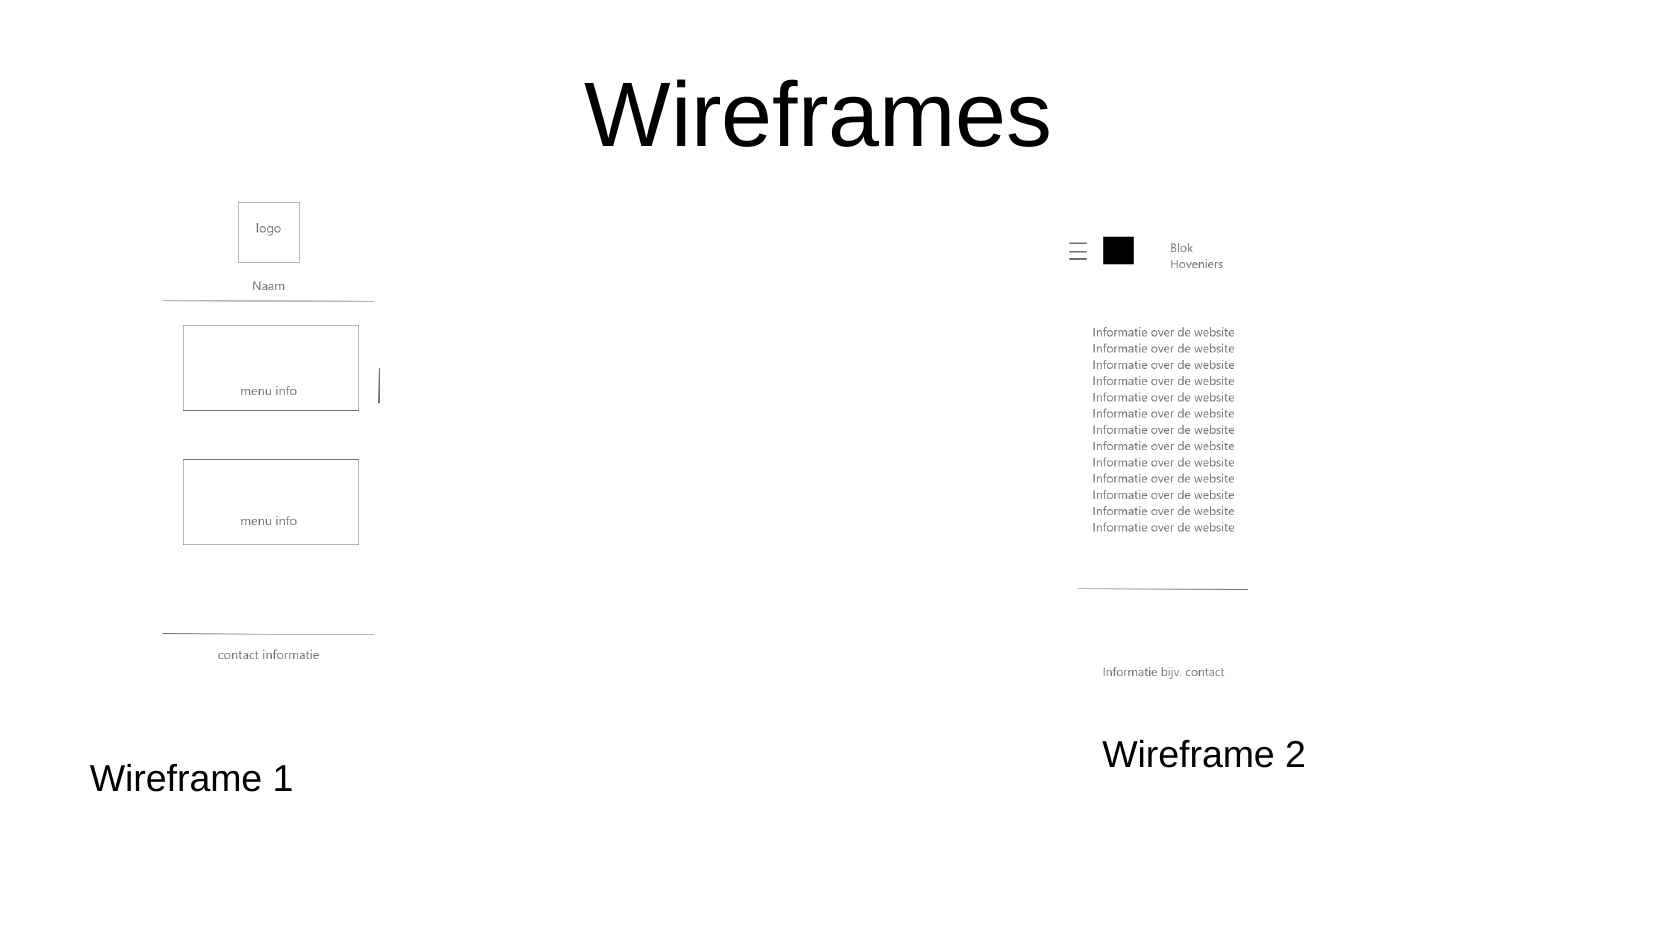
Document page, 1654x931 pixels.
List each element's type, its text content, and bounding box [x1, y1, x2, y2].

picture [1050, 224, 1276, 713]
picture [150, 165, 386, 676]
title Wireframes [75, 37, 1564, 193]
text_box Wireframe 2 [1087, 726, 1351, 826]
text_box Wireframe 1 [75, 750, 488, 849]
